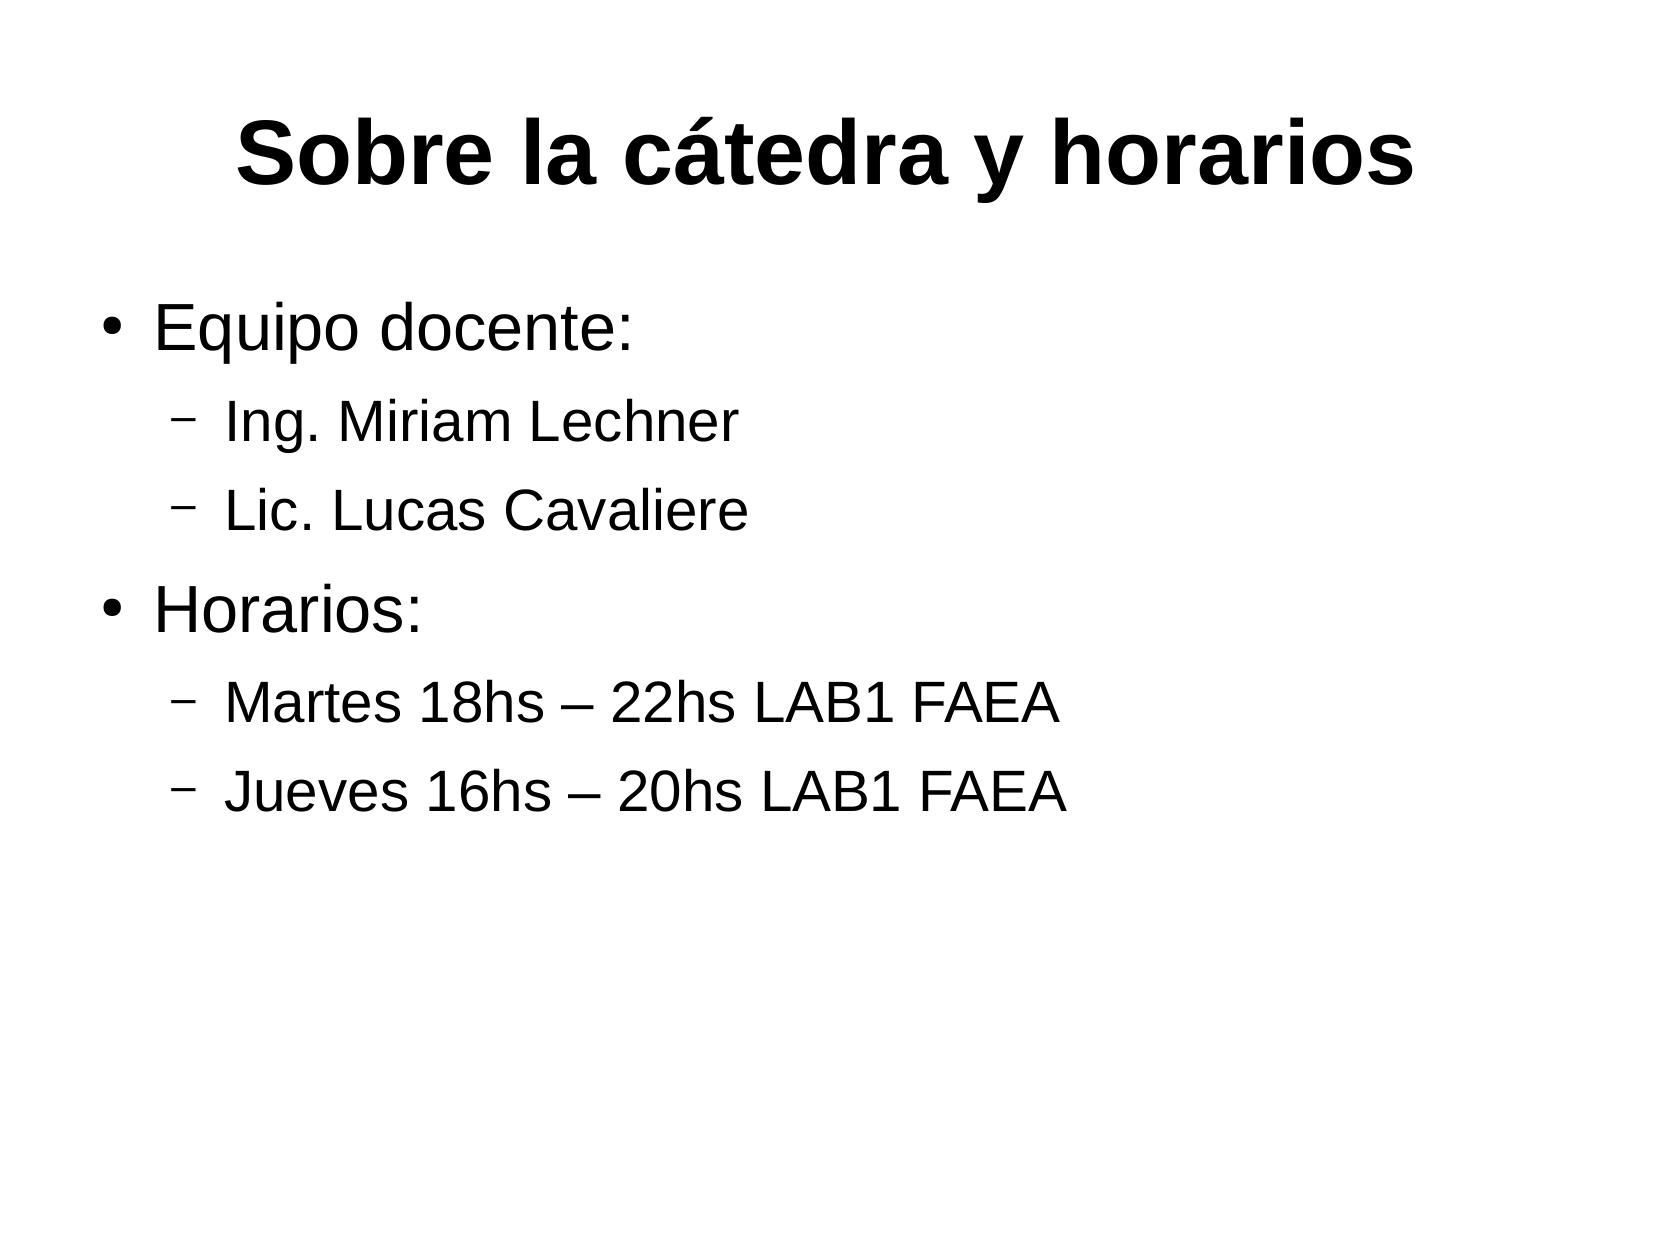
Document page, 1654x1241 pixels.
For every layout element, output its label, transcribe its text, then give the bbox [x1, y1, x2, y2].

title Sobre la cátedra y horarios [82, 49, 1571, 257]
list Equipo docente: Ing. Miriam Lechner Lic. Lucas Cavaliere Horarios: Martes 18hs – 22hs LAB1 FAEA Jueves 16hs – 20hs LAB1 FAEA [82, 290, 1571, 1010]
